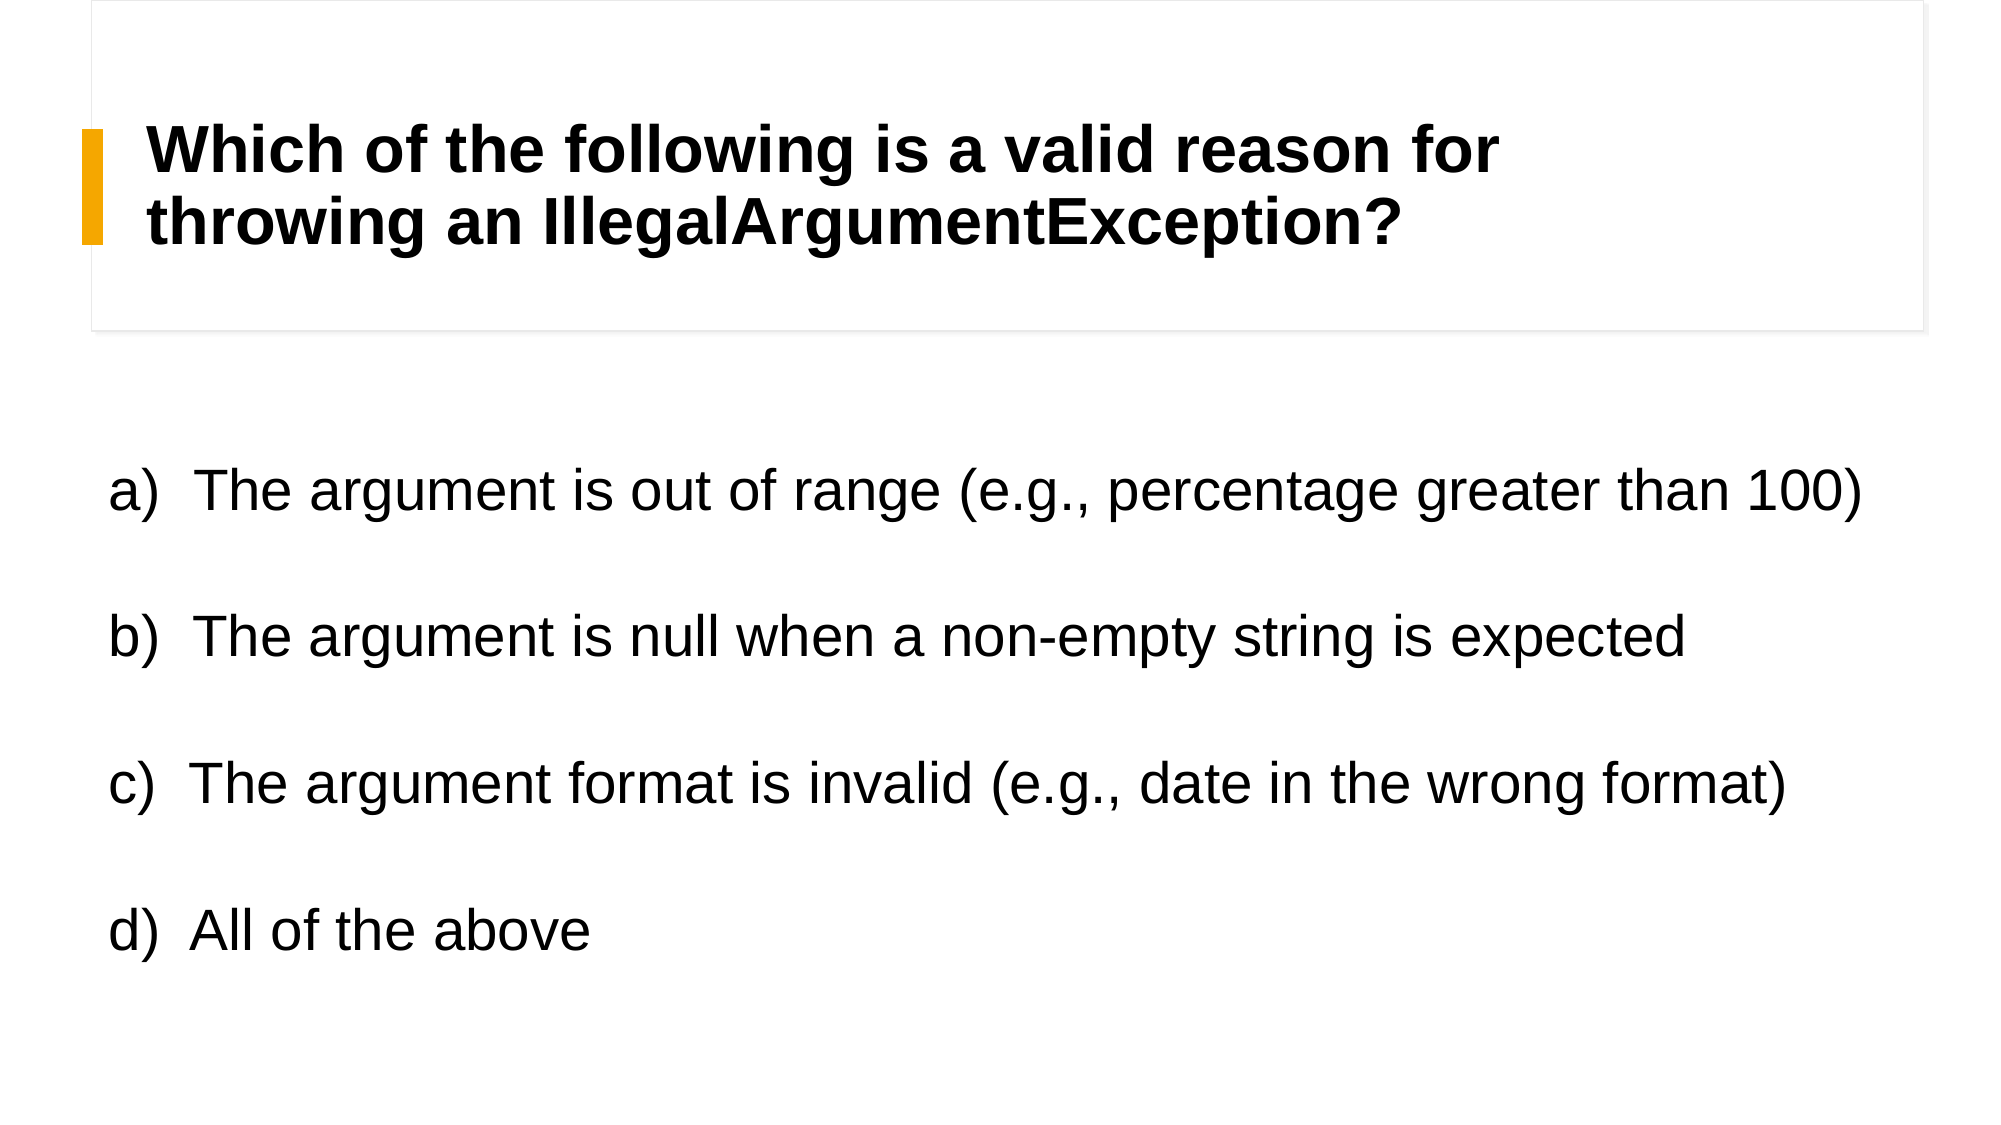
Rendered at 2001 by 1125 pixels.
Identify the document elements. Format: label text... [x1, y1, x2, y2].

title Which of the following is a valid reason for throwing an IllegalArgumentException? [131, 90, 1894, 284]
list The argument is out of range (e.g., percentage greater than 100) b) The argument is null when a non-empty string is expected c) The argument format is invalid (e.g., date in the wrong format) d) All of the above [93, 452, 1932, 1061]
